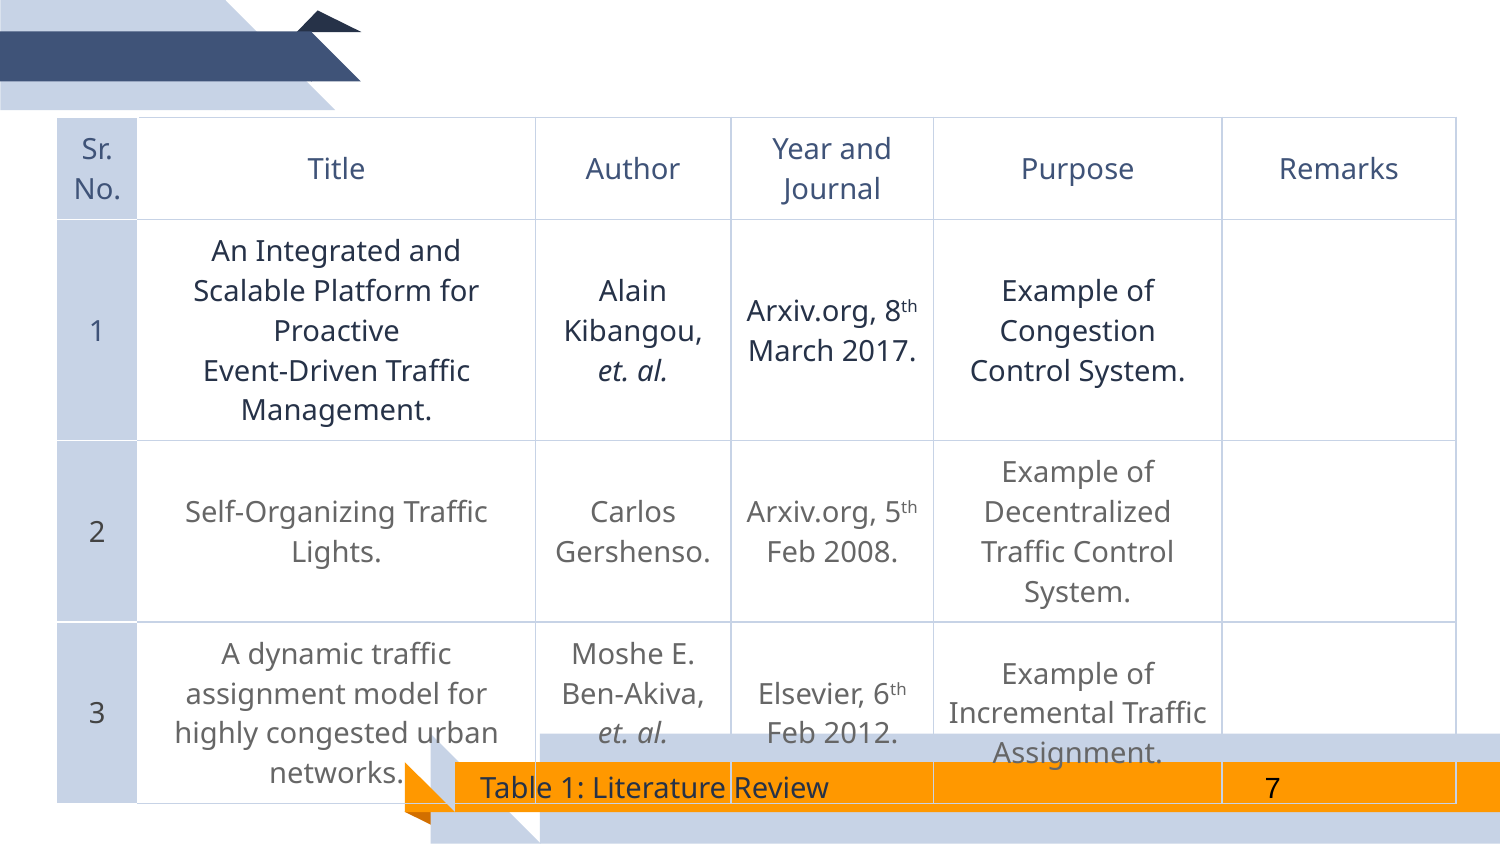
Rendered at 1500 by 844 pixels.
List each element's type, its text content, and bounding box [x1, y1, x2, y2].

table_cell Self-Organizing Traffic Lights. [139, 441, 535, 621]
table_cell Arxiv.org, 5th Feb 2008. [732, 441, 933, 621]
table_cell Arxiv.org, 8th March 2017. [732, 220, 933, 440]
table_header Title [139, 118, 535, 219]
table_header Remarks [1223, 118, 1455, 219]
table_cell Example of Incremental Traffic Assignment. [934, 623, 1221, 803]
table_cell A dynamic traffic assignment model for highly congested urban networks. [139, 623, 535, 803]
table_cell 1 [57, 220, 137, 440]
table_cell Moshe E. Ben-Akiva, et. al. [536, 623, 730, 803]
list Table 1: Literature Review [465, 804, 1249, 813]
table_cell Carlos Gershenso. [536, 441, 730, 621]
table_header Purpose [934, 118, 1221, 219]
table_cell An Integrated and Scalable Platform for Proactive Event-Driven Traffic Management. [139, 220, 535, 440]
table_header Author [536, 118, 730, 219]
table_header Sr. No. [57, 118, 137, 219]
table_cell [1223, 623, 1455, 803]
table_cell 2 [57, 441, 137, 621]
table_cell Elsevier, 6th Feb 2012. [732, 623, 933, 803]
table_cell [1223, 441, 1455, 621]
table_cell [1223, 220, 1455, 440]
slide_number <number> [1249, 760, 1494, 813]
table_cell 3 [57, 623, 137, 803]
table_header Year and Journal [732, 118, 933, 219]
table_cell Example of Congestion Control System. [934, 220, 1221, 440]
table_cell Example of Decentralized Traffic Control System. [934, 441, 1221, 621]
table_cell Alain Kibangou, et. al. [536, 220, 730, 440]
